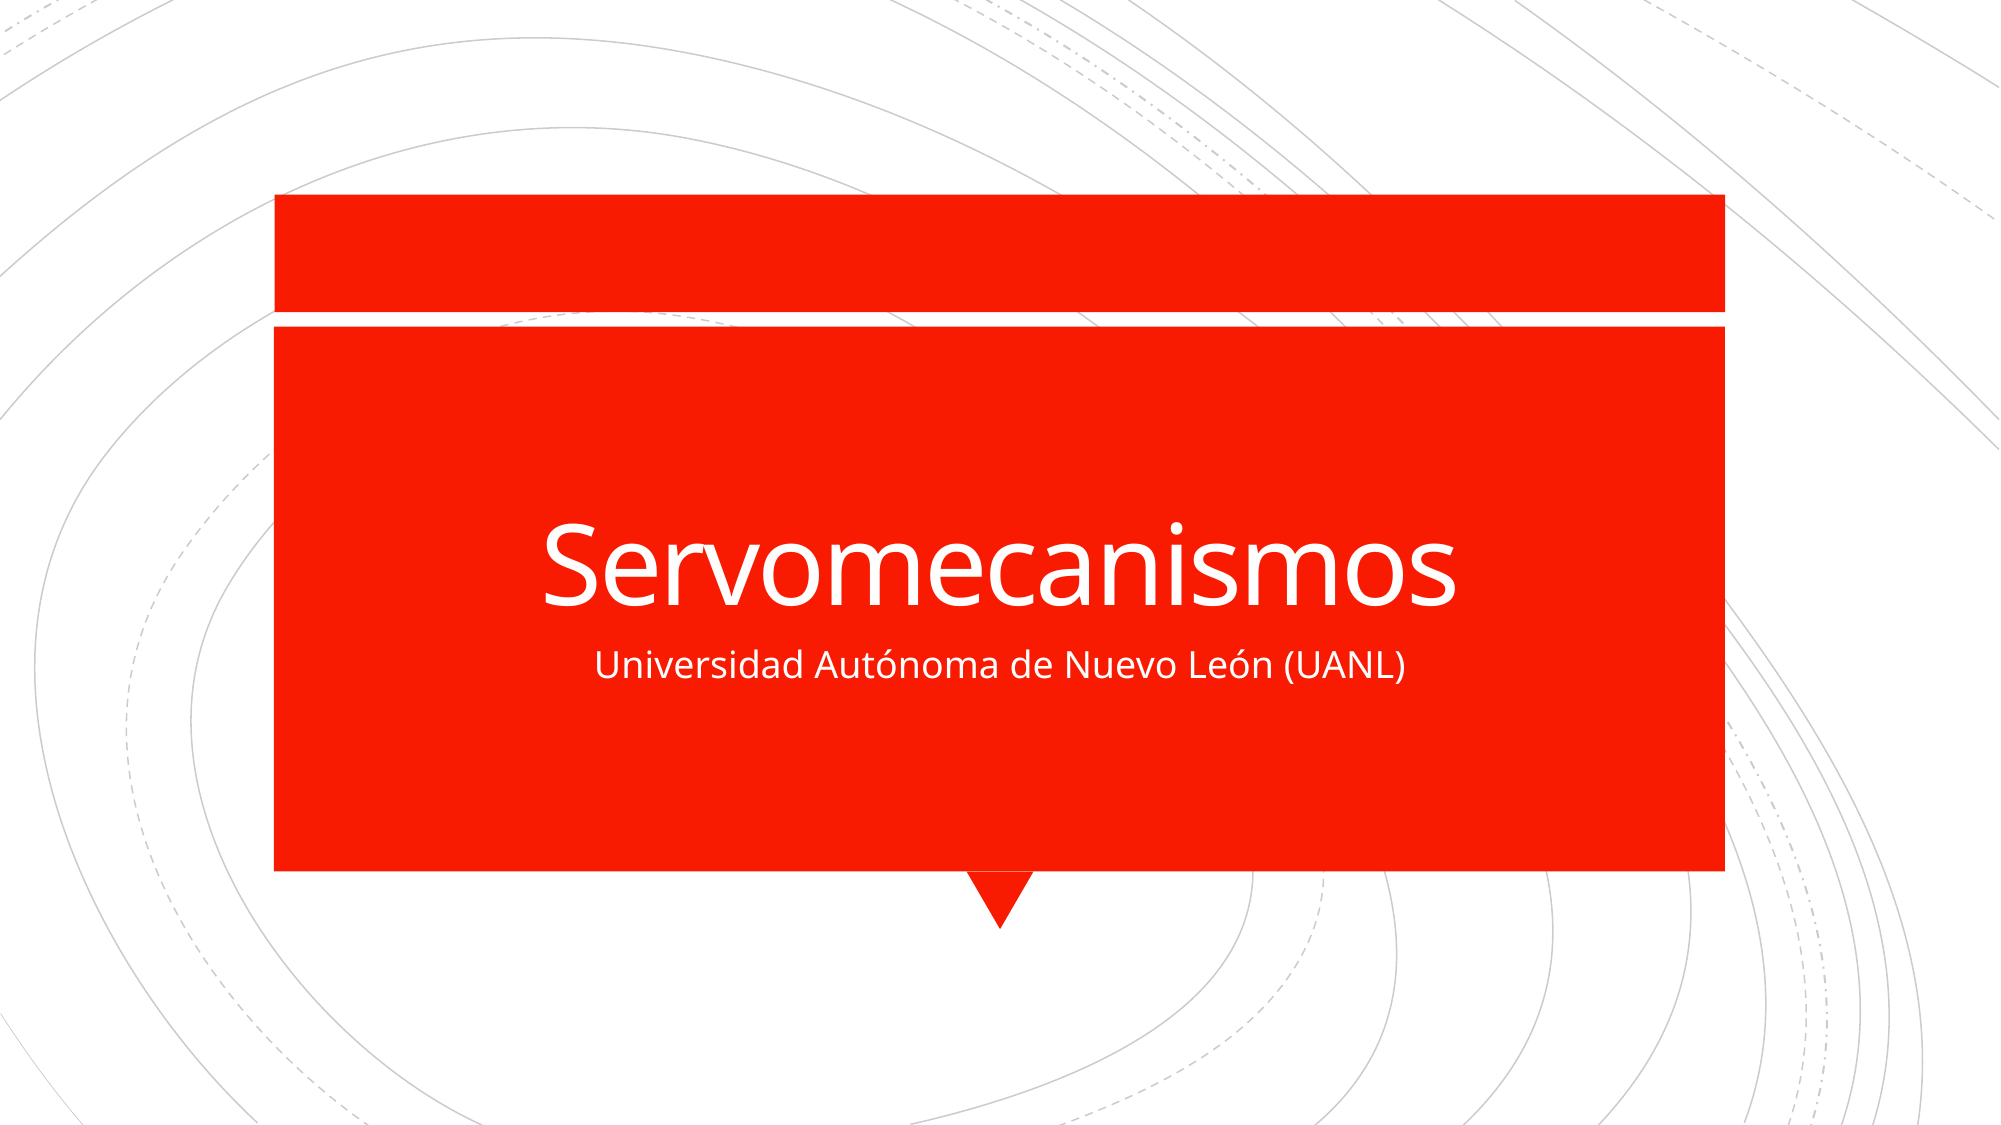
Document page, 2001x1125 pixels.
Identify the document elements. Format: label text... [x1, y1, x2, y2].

title Servomecanismos [288, 340, 1713, 628]
subtitle Universidad Autónoma de Nuevo León (UANL) [288, 640, 1712, 858]
